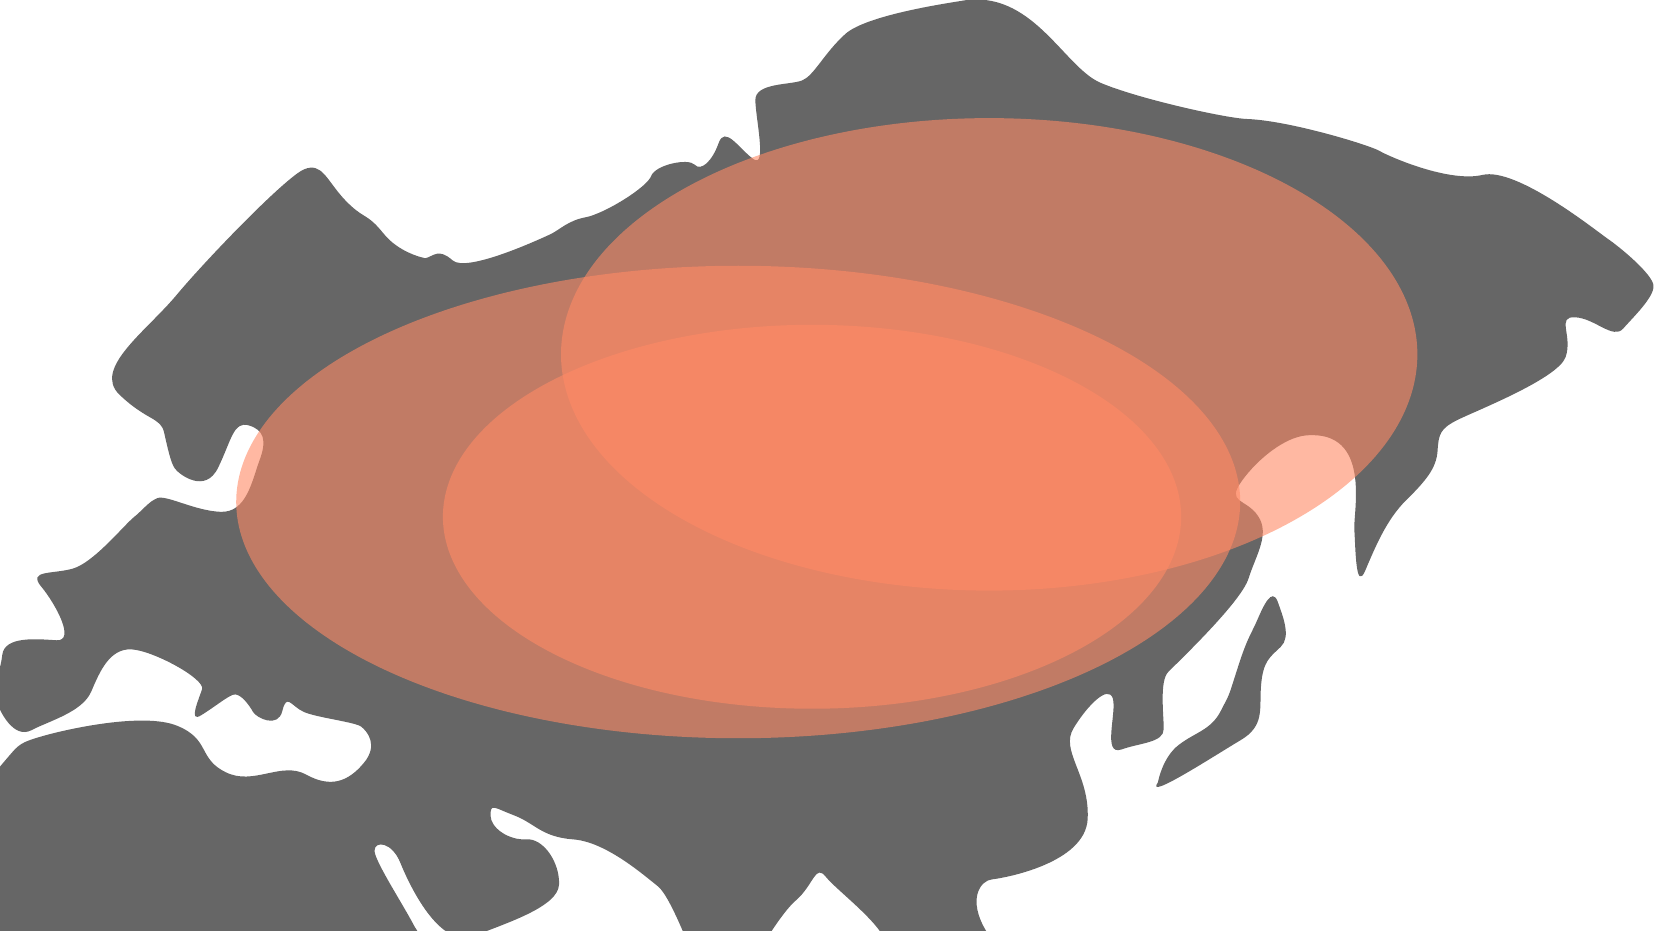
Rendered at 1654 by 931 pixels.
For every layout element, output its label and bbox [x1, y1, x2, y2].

text_box [236, 118, 1418, 739]
picture [0, 0, 1654, 931]
